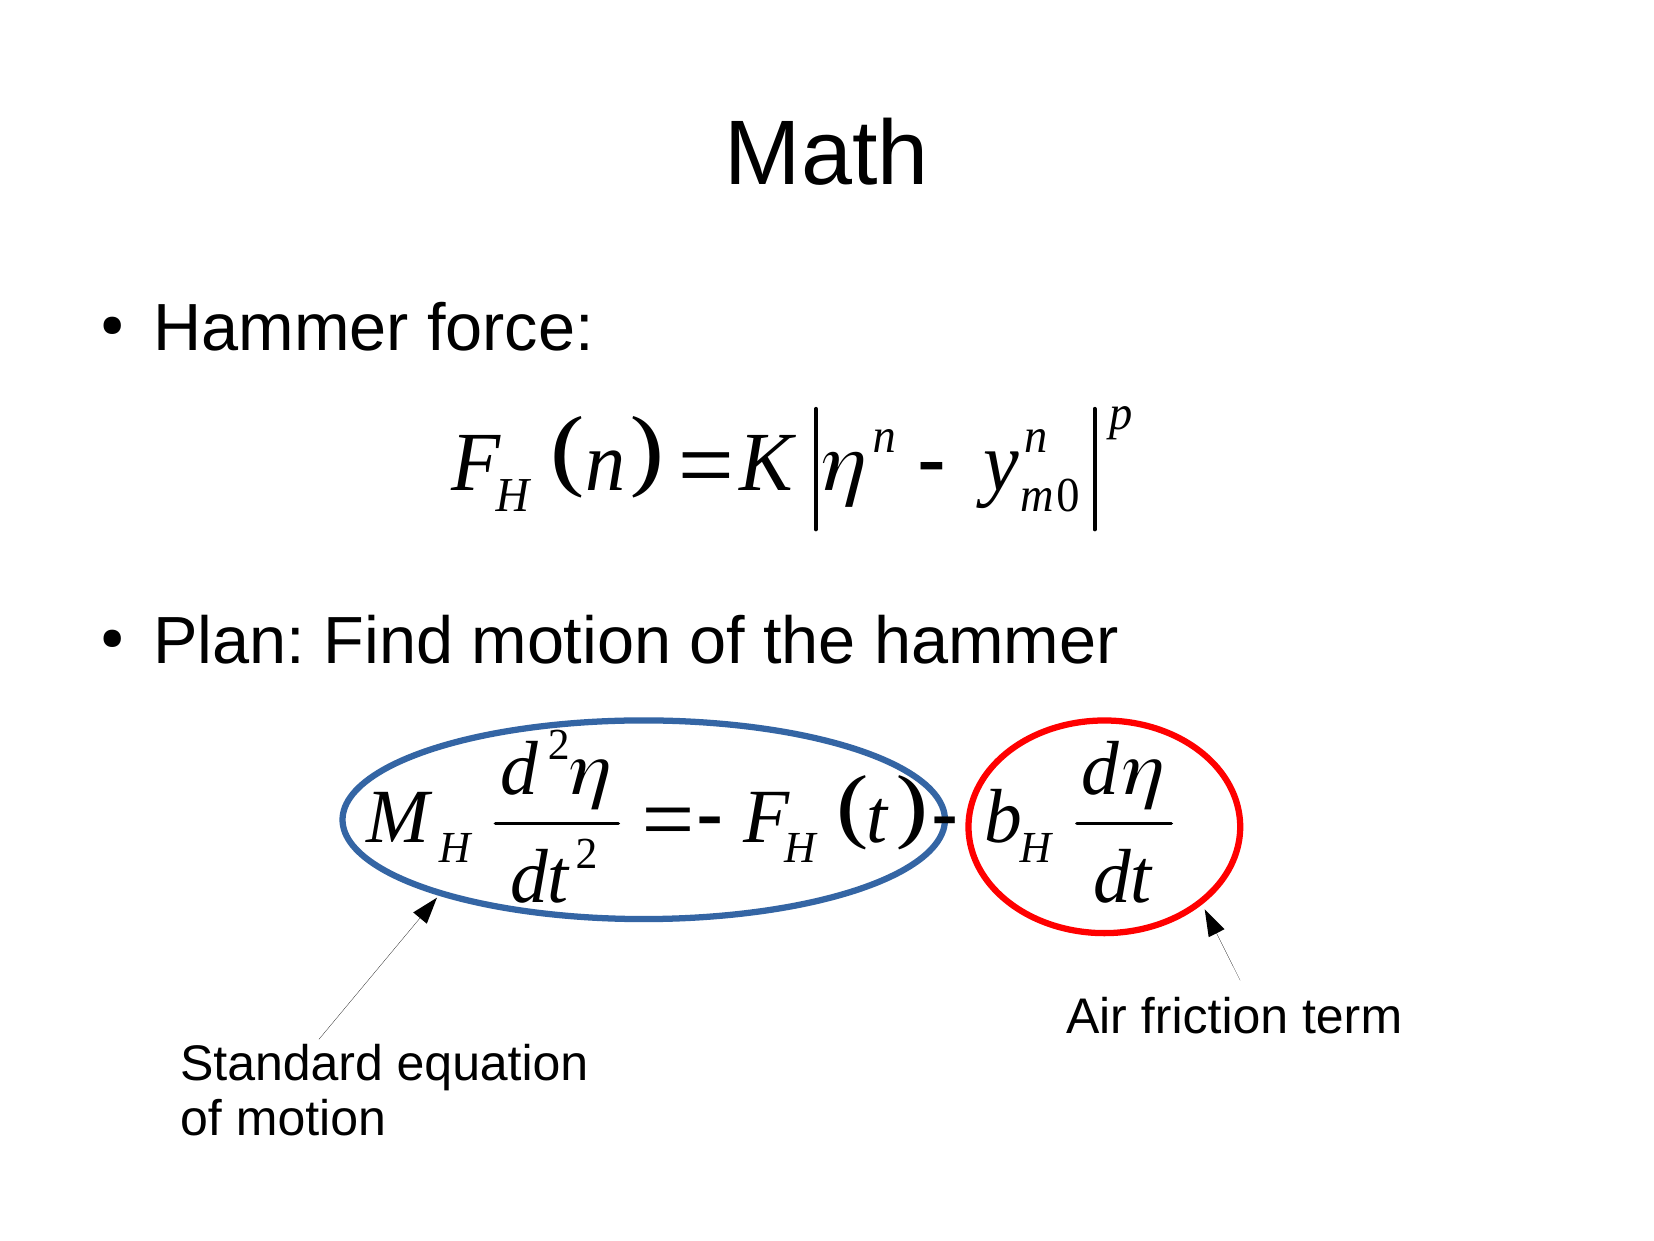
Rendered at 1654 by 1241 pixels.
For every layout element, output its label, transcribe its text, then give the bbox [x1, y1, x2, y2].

chart [354, 708, 1185, 920]
list Hammer force: Plan: Find motion of the hammer [82, 290, 1571, 1010]
title Math [82, 49, 1571, 257]
text_box Standard equation of motion [165, 1027, 638, 1154]
text_box Air friction term [1051, 980, 1524, 1052]
chart [437, 377, 1146, 547]
